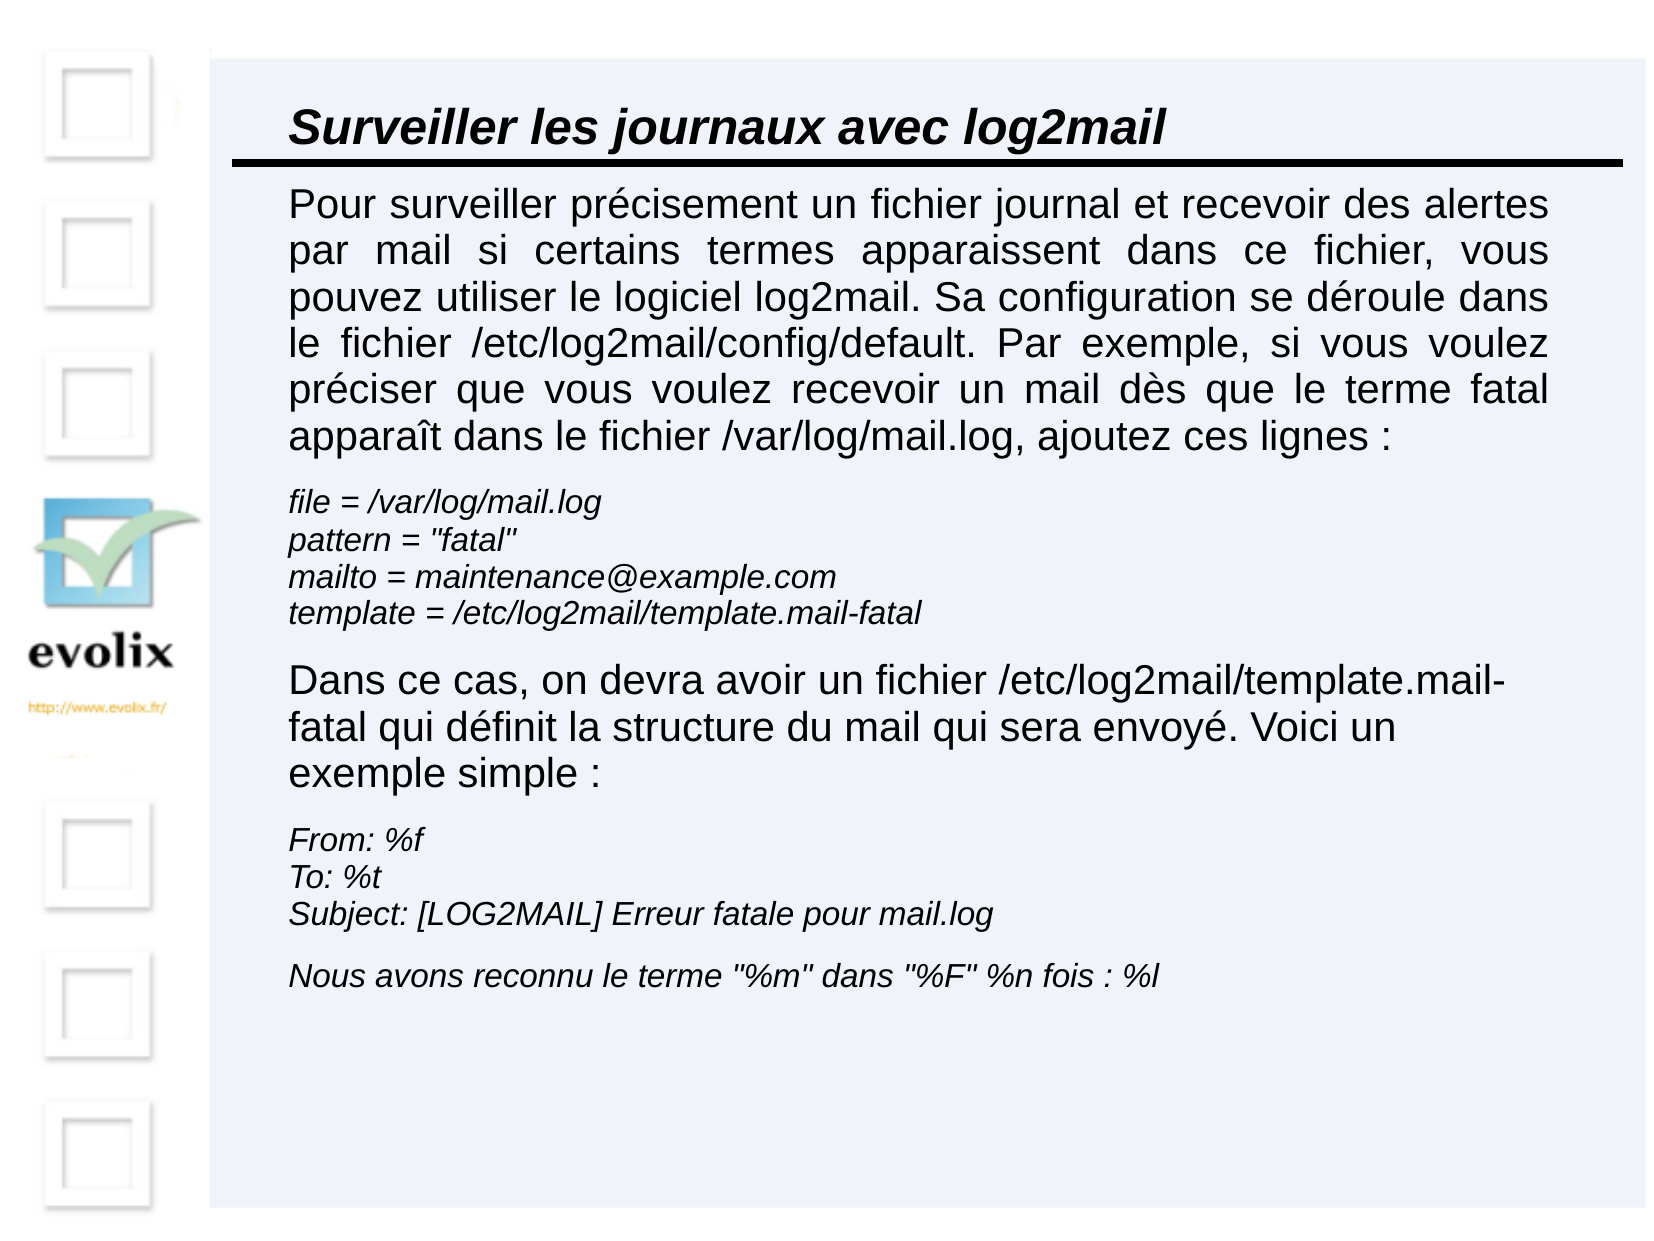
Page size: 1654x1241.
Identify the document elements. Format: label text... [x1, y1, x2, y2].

picture [0, 49, 1654, 1218]
text_box Surveiller les journaux avec log2mail Pour surveiller précisement un fichier journal et recevoir des alertes par mail si certains termes apparaissent dans ce fichier, vous pouvez utiliser le logiciel log2mail. Sa configuration se déroule dans le fichier /etc/log2mail/config/default. Par exemple, si vous voulez préciser que vous voulez recevoir un mail dès que le terme fatal apparaît dans le fichier /var/log/mail.log, ajoutez ces lignes : file = /var/log/mail.log pattern = "fatal" mailto = maintenance@example.com template = /etc/log2mail/template.mail-fatal Dans ce cas, on devra avoir un fichier /etc/log2mail/template.mail-fatal qui définit la structure du mail qui sera envoyé. Voici un exemple simple : From: %f To: %t Subject: [LOG2MAIL] Erreur fatale pour mail.log Nous avons reconnu le terme "%m" dans "%F" %n fois : %l [273, 92, 1566, 1158]
